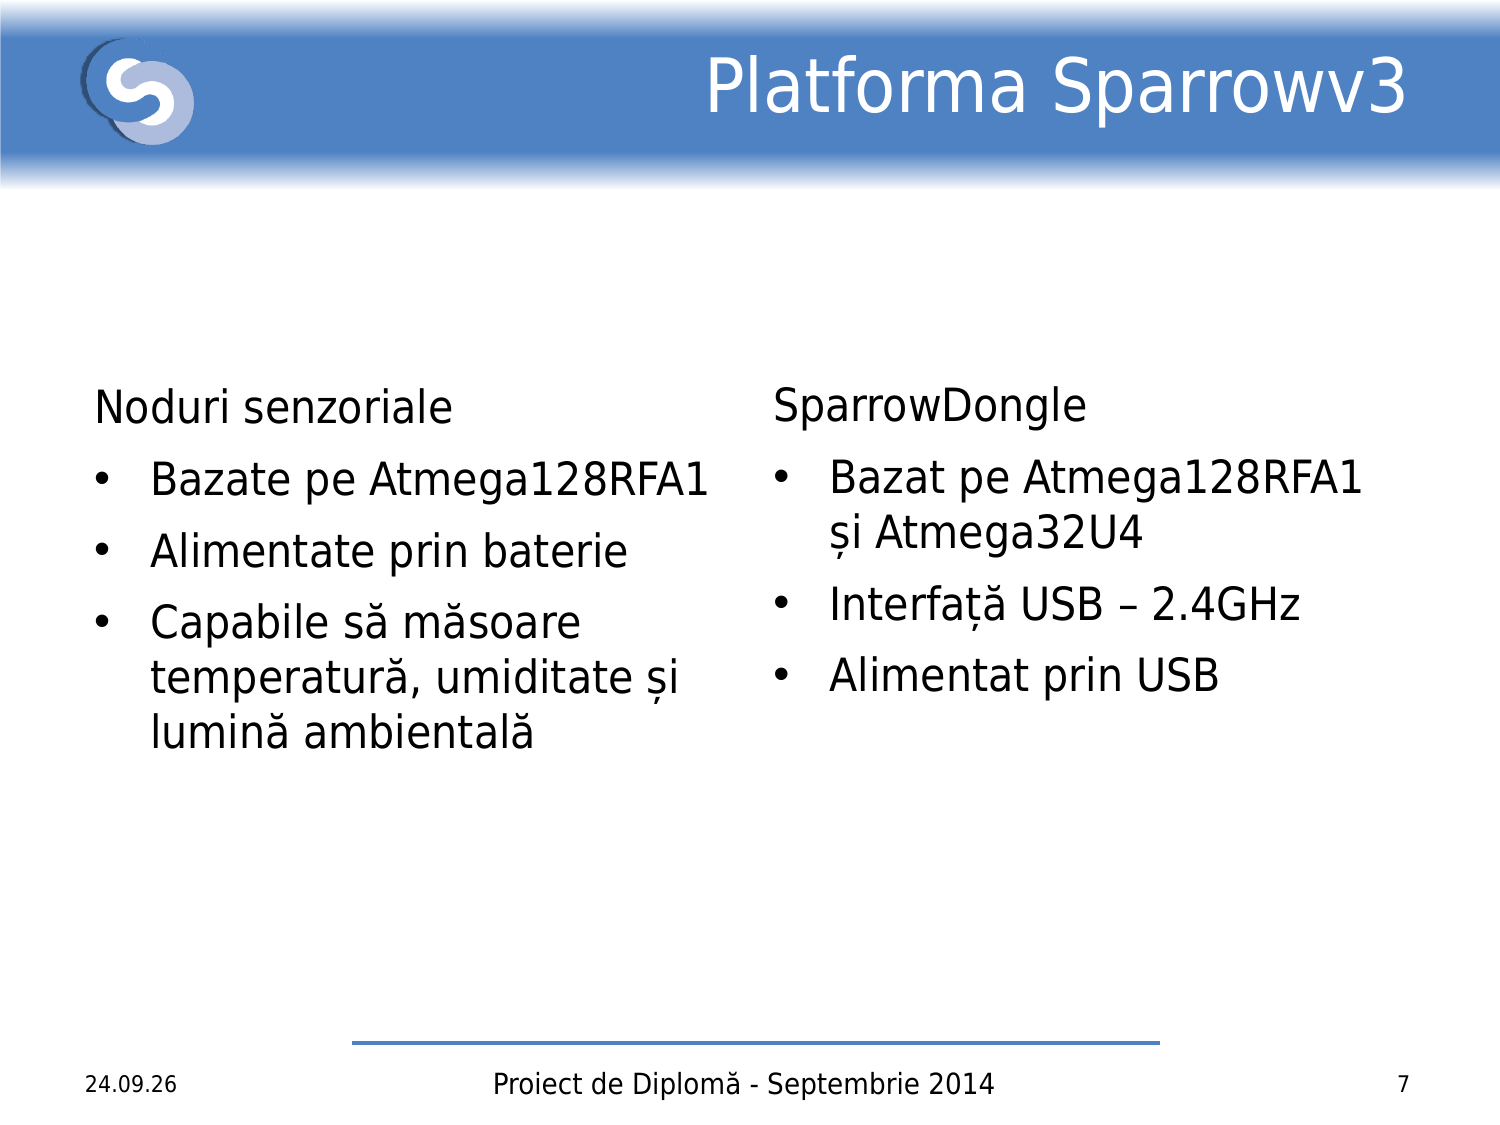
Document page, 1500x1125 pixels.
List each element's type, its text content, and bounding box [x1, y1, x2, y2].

list Noduri senzoriale Bazate pe Atmega128RFA1 Alimentate prin baterie Capabile să măsoare temperatură, umiditate și lumină ambientală [79, 368, 739, 768]
title Platforma Sparrowv3 [199, 11, 1425, 155]
picture [0, 0, 1500, 189]
list SparrowDongle Bazat pe Atmega128RFA1 și Atmega32U4 Interfață USB – 2.4GHz Alimentat prin USB [758, 368, 1418, 709]
